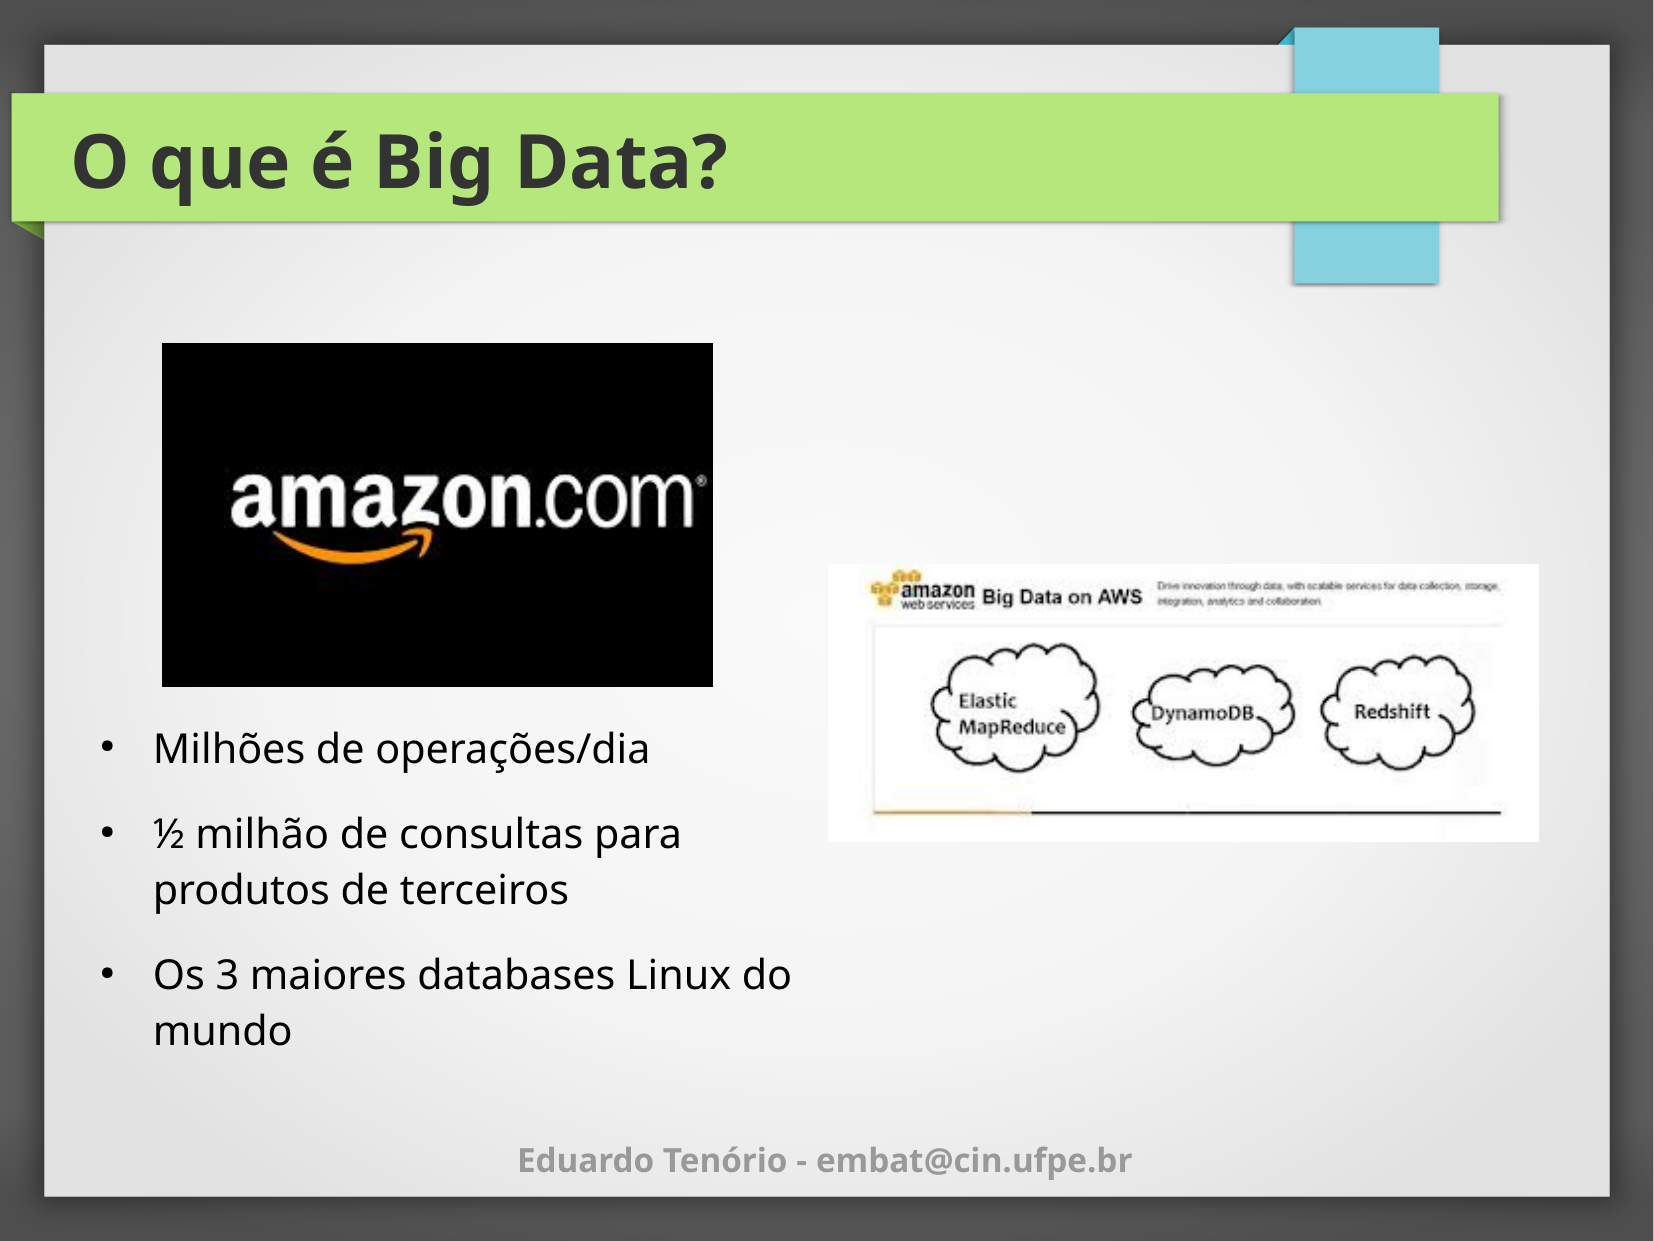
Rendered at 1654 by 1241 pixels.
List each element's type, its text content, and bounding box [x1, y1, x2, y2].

title O que é Big Data? [70, 97, 1229, 221]
picture [0, 0, 1654, 1241]
list Milhões de operações/dia ½ milhão de consultas para produtos de terceiros Os 3 maiores databases Linux do mundo [828, 343, 1539, 1063]
text_box Eduardo Tenório - embat@cin.ufpe.br [45, 1130, 1606, 1201]
